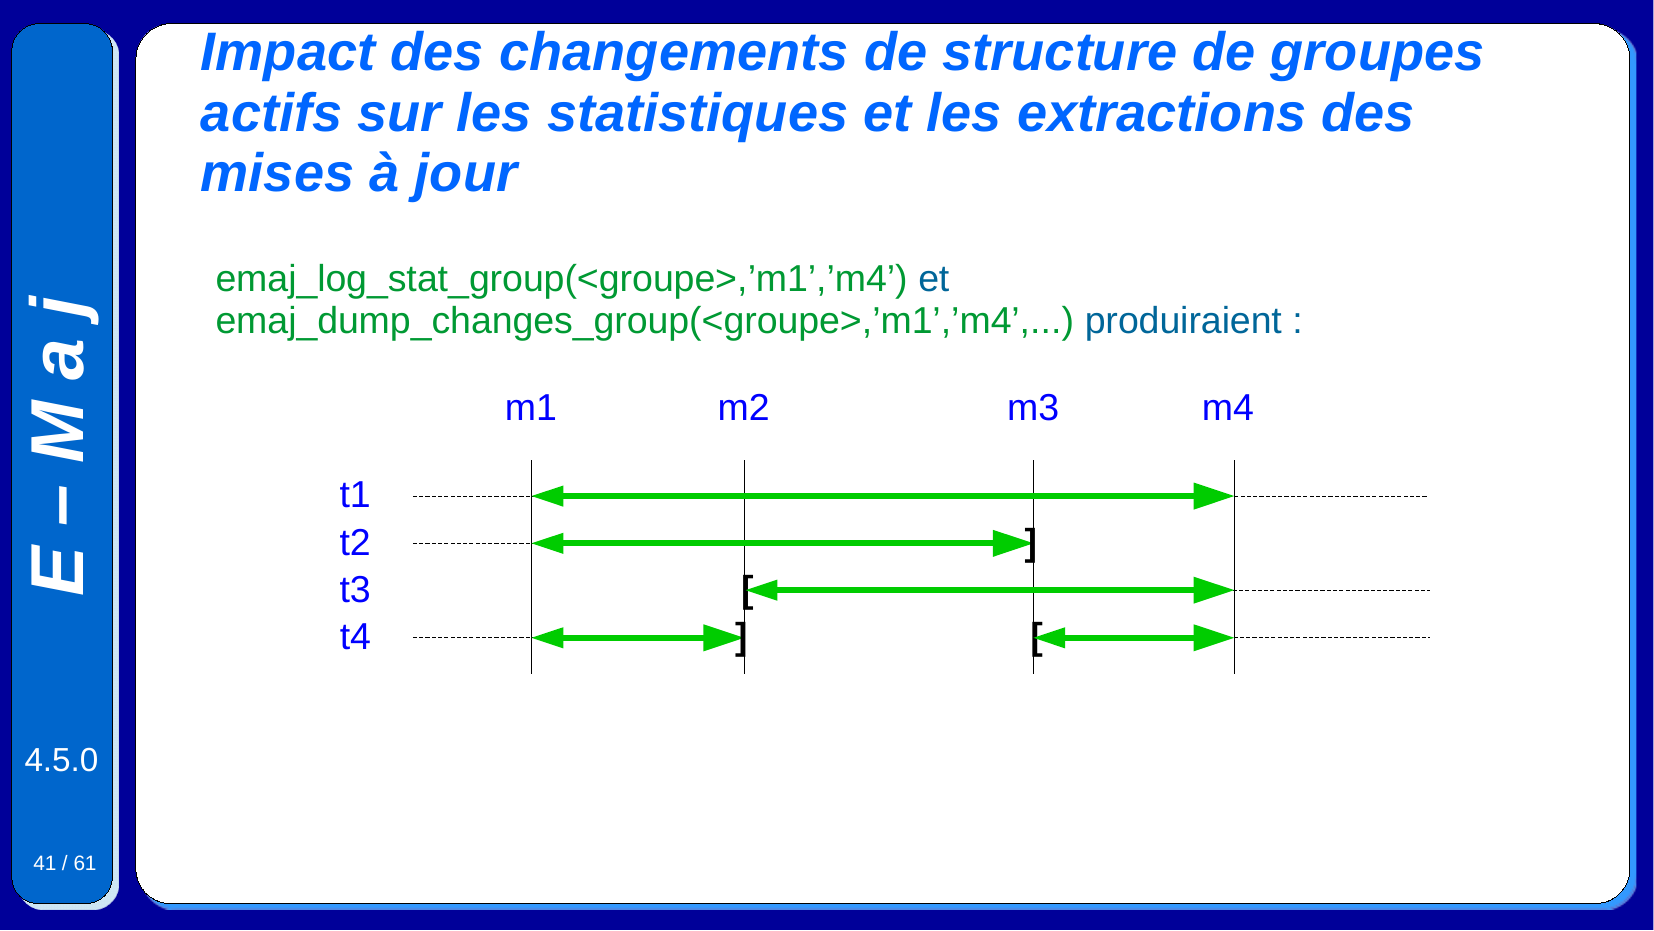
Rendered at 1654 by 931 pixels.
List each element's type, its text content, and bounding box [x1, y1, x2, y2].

text_box ] [720, 608, 763, 666]
text_box ] [1009, 513, 1053, 571]
text_box m2 [702, 379, 785, 436]
text_box m1 [490, 379, 572, 436]
title Impact des changements de structure de groupes actifs sur les statistiques et les extractions des mises à jour [200, 21, 1575, 204]
text_box t2 [324, 513, 386, 561]
text_box t1 [324, 466, 386, 513]
text_box t4 [324, 608, 386, 666]
text_box m4 [1187, 379, 1269, 436]
text_box m3 [992, 379, 1074, 436]
text_box [ [726, 561, 769, 618]
text_box [ [1015, 608, 1058, 666]
text_box emaj_log_stat_group(<groupe>,’m1’,’m4’) et emaj_dump_changes_group(<groupe>,’m1’,’m4’,...) produiraient : [200, 250, 1318, 350]
text_box t3 [324, 561, 386, 608]
